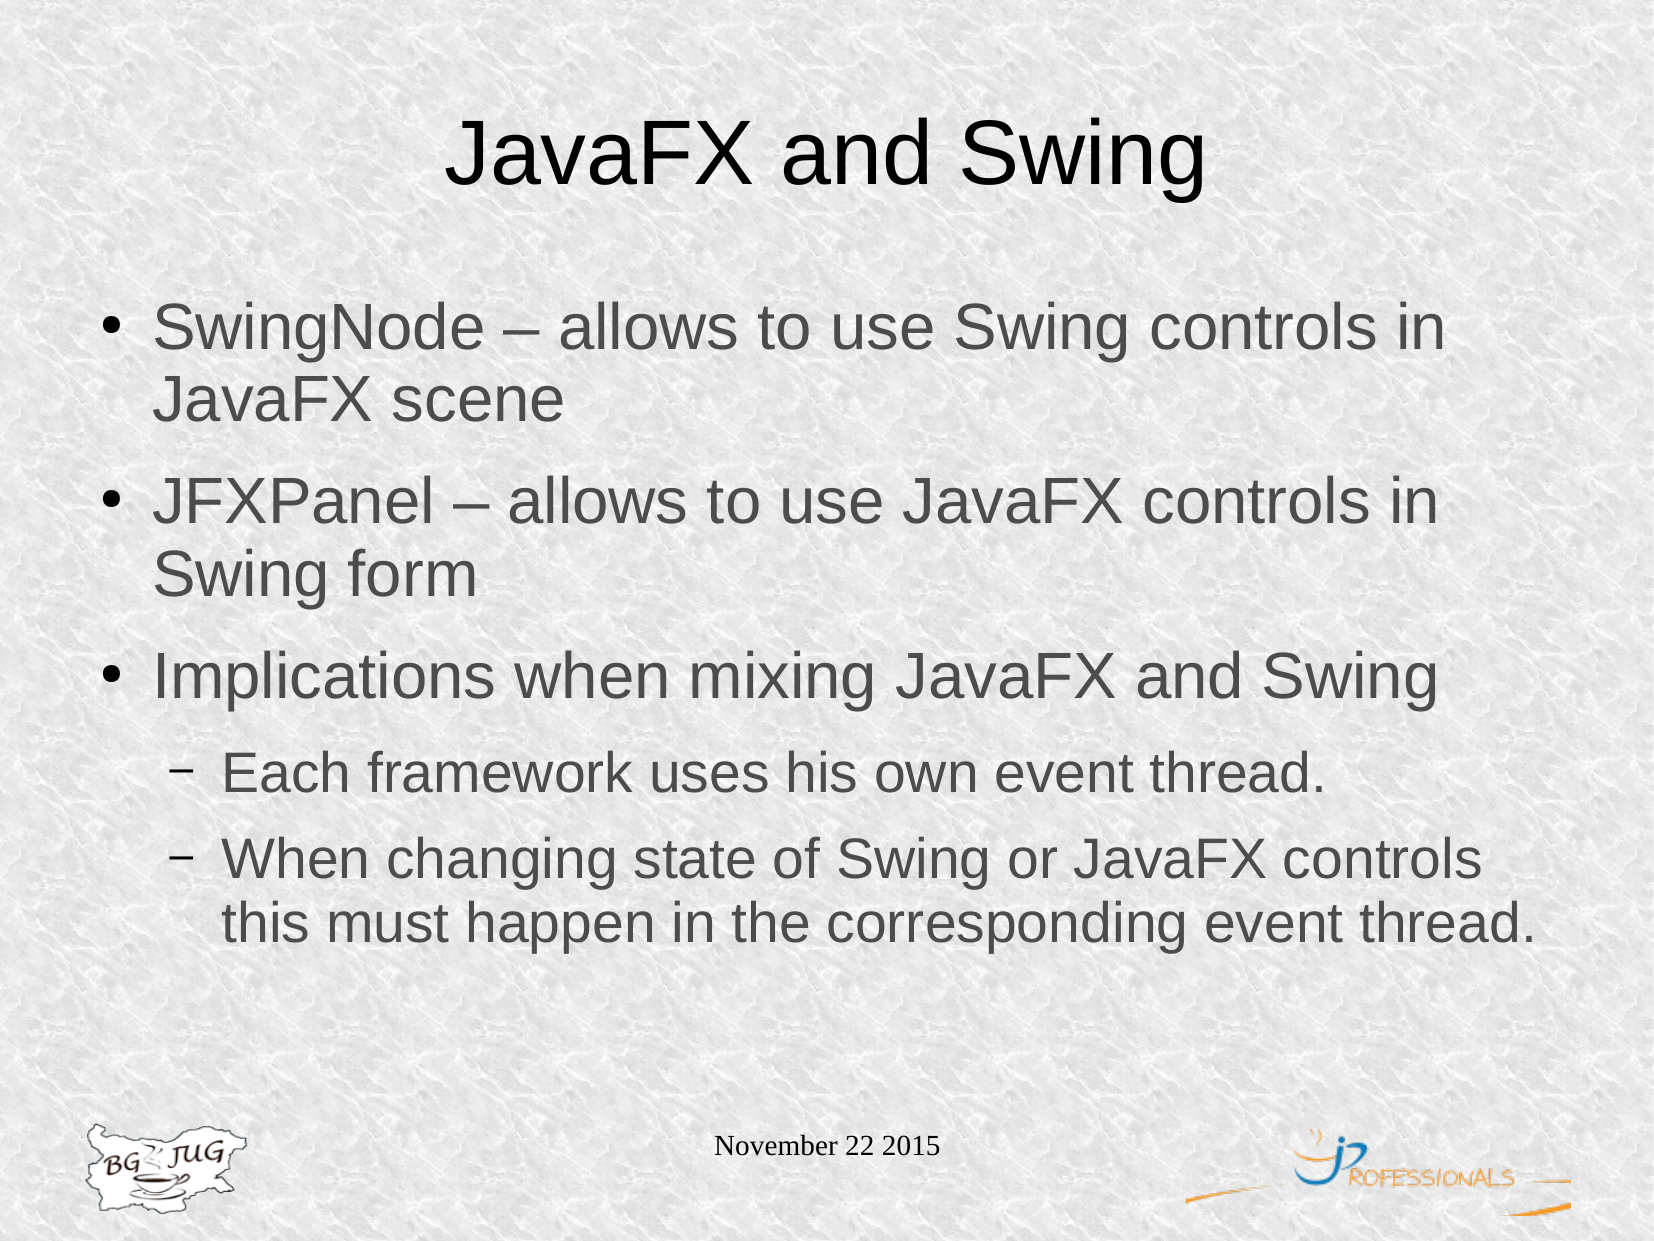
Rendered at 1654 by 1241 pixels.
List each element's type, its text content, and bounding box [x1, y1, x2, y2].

picture [0, 0, 1654, 1241]
list SwingNode – allows to use Swing controls in JavaFX scene JFXPanel – allows to use JavaFX controls in Swing form Implications when mixing JavaFX and Swing Each framework uses his own event thread. When changing state of Swing or JavaFX controls this must happen in the corresponding event thread. [82, 290, 1571, 1010]
title JavaFX and Swing [82, 49, 1571, 257]
